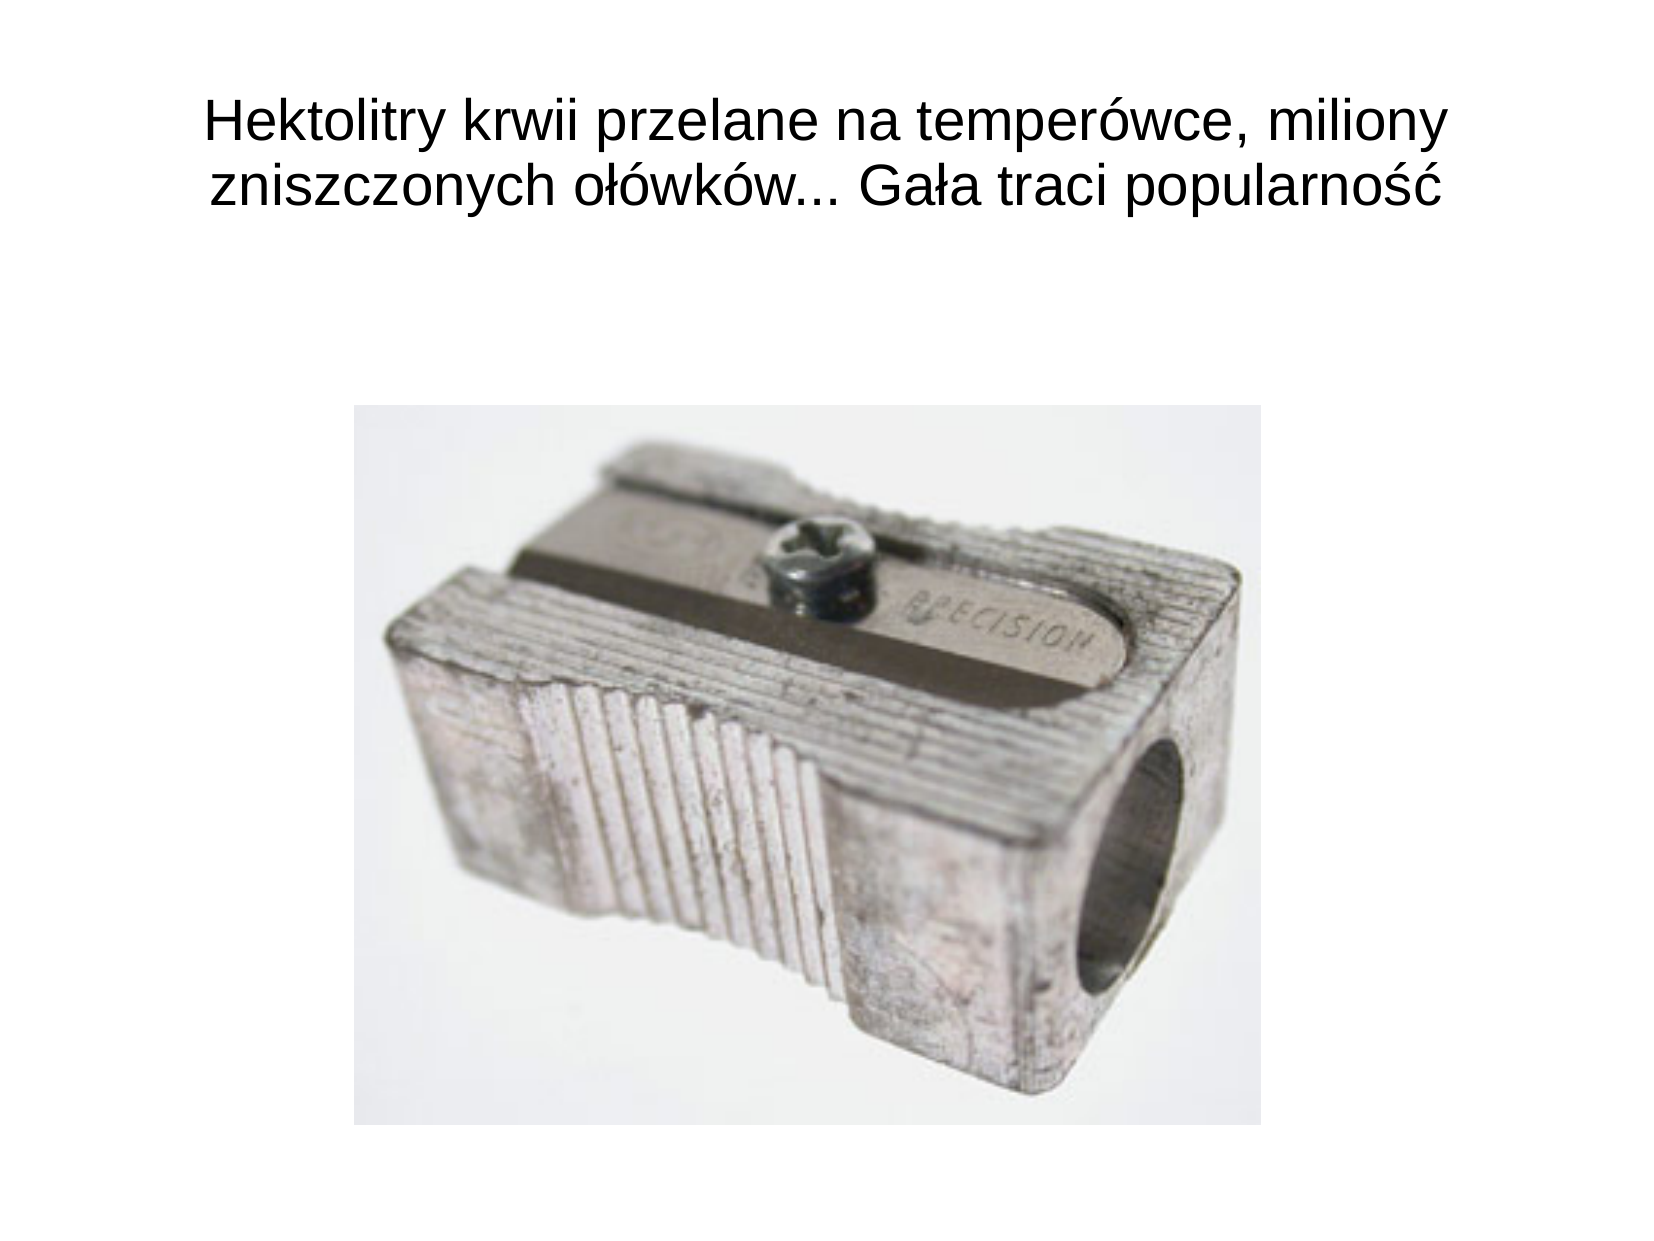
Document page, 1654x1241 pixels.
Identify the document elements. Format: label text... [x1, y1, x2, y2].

picture [354, 405, 1261, 1126]
title Hektolitry krwii przelane na temperówce, miliony zniszczonych ołówków... Gała traci popularność [82, 49, 1571, 257]
